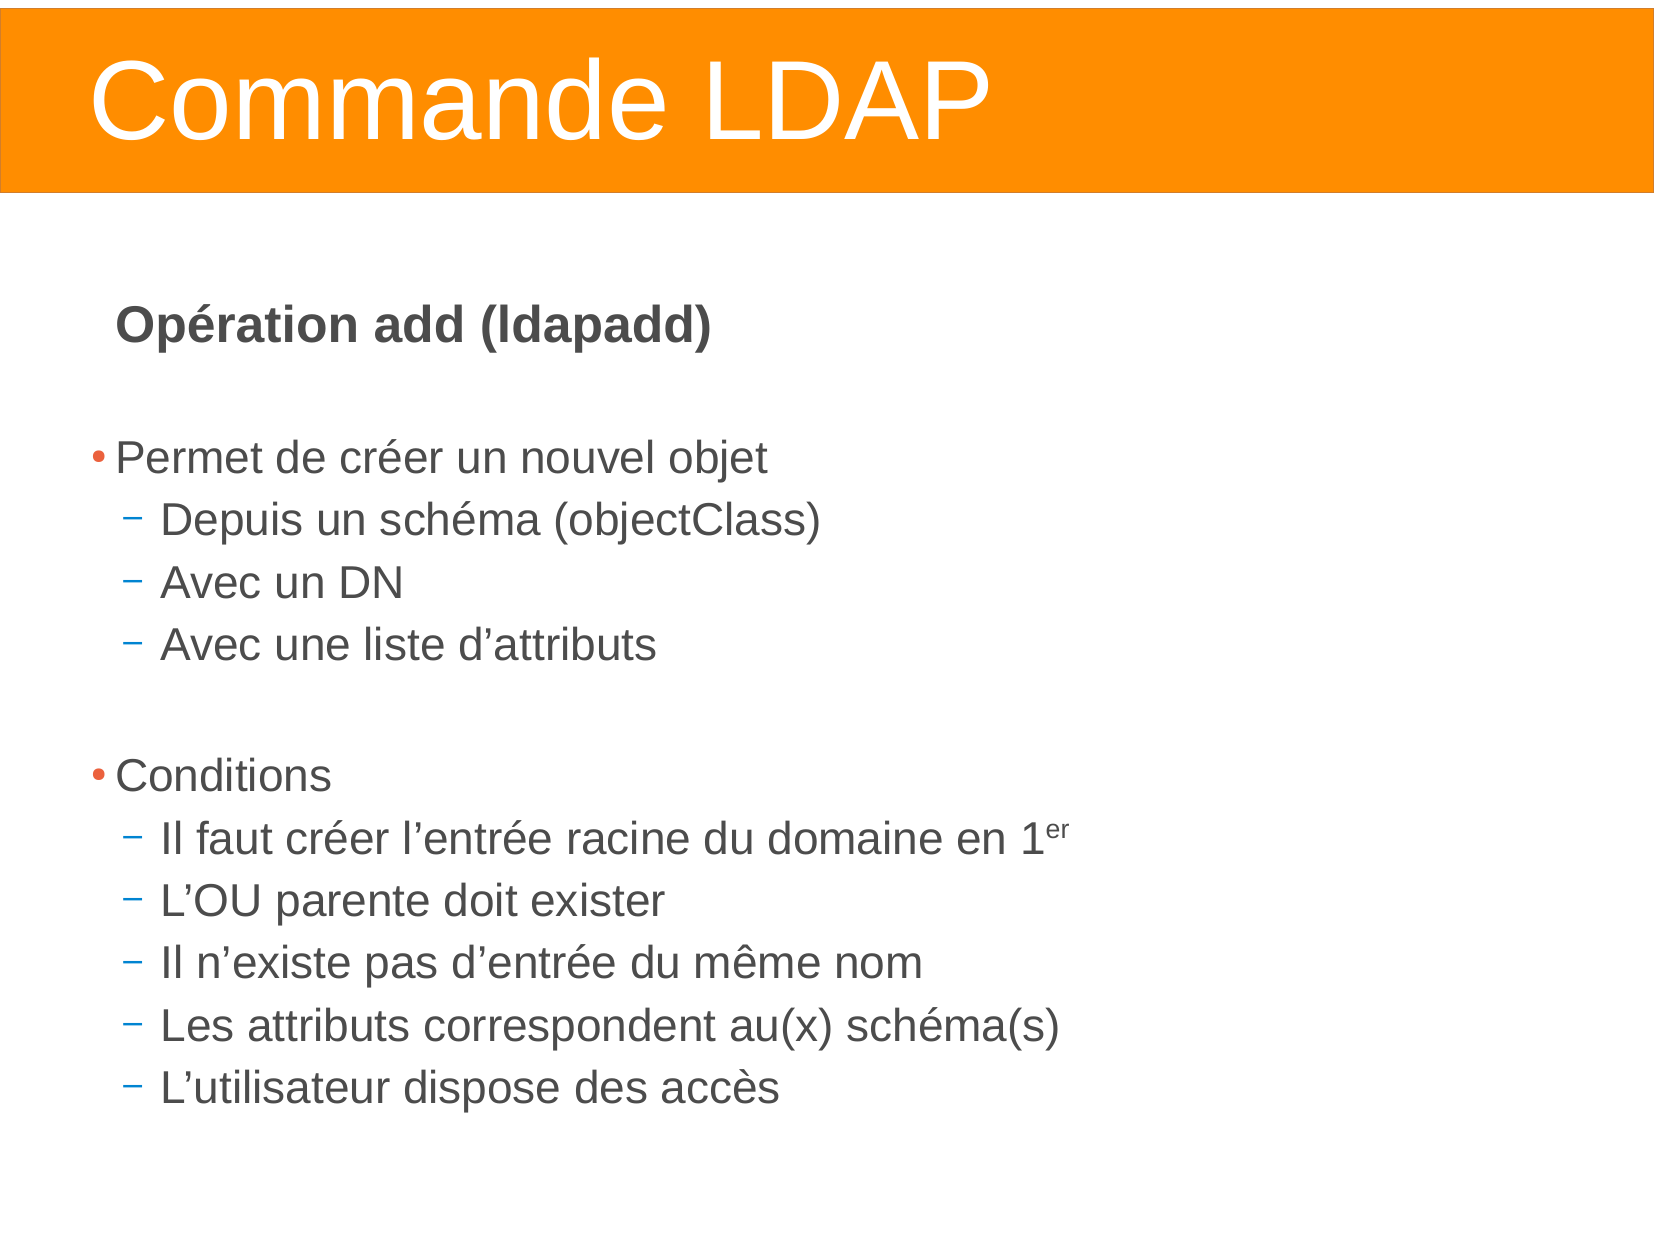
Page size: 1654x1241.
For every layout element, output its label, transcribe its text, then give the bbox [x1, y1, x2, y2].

title Commande LDAP [0, 8, 1654, 193]
list Opération add (ldapadd) Permet de créer un nouvel objet Depuis un schéma (objectClass) Avec un DN Avec une liste d’attributs Conditions Il faut créer l’entrée racine du domaine en 1er L’OU parente doit exister Il n’existe pas d’entrée du même nom Les attributs correspondent au(x) schéma(s) L’utilisateur dispose des accès [82, 295, 1571, 1123]
